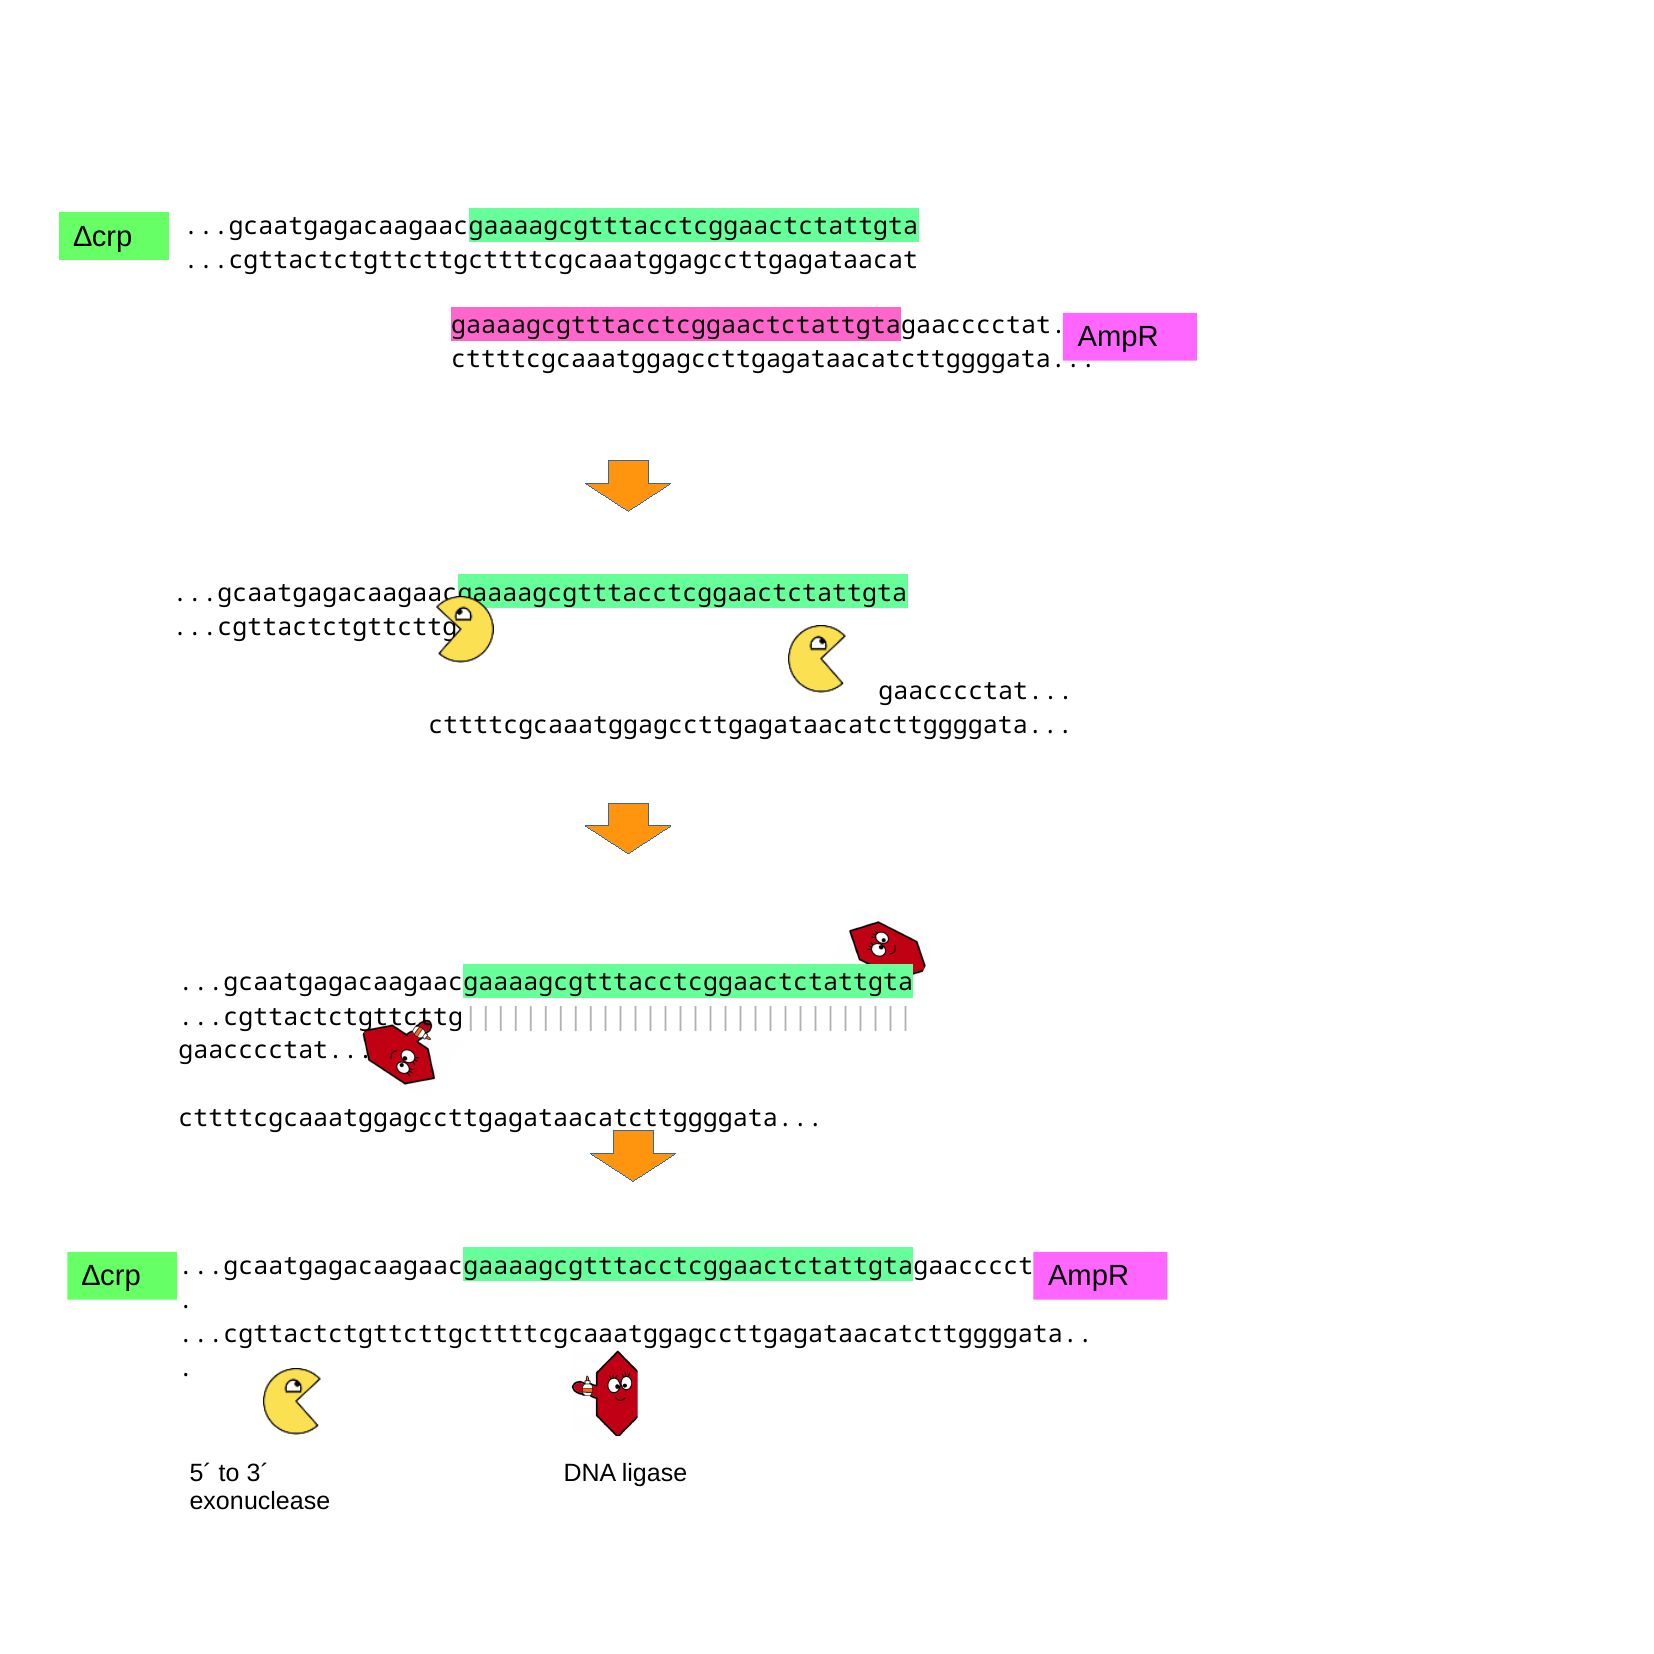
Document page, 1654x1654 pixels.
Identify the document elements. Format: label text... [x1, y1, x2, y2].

text_box 5´ to 3´ exonuclease [174, 1451, 431, 1495]
text_box ...gcaatgagacaagaacgaaaagcgtttacctcggaactctattgta ...cgttactctgttcttg||||||||||||||||||||||||||||||gaacccctat... cttttcgcaaatggagccttgagataacatcttggggata... [163, 956, 1120, 1114]
text_box gaacccctat... cttttcgcaaatggagccttgagataacatcttggggata... [413, 665, 1173, 765]
picture [788, 625, 848, 693]
picture [263, 1368, 323, 1436]
text_box ∆crp [59, 212, 169, 260]
text_box [585, 803, 671, 854]
picture [831, 907, 936, 956]
picture [571, 1346, 638, 1436]
text_box AmpR [1062, 312, 1197, 361]
text_box [590, 1130, 676, 1182]
text_box ...gcaatgagacaagaacgaaaagcgtttacctcggaactctattgta ...cgttactctgttcttgcttttcgcaaatggagccttgagataacat [168, 200, 1066, 300]
text_box AmpR [1033, 1251, 1168, 1300]
text_box ...gcaatgagacaagaacgaaaagcgtttacctcggaactctattgtagaacccctat... ...cgttactctgttcttgcttttcgcaaatggagccttgagataacatcttggggata... [163, 1239, 1120, 1309]
picture [434, 596, 494, 663]
text_box [585, 460, 671, 512]
text_box ∆crp [67, 1251, 178, 1300]
text_box DNA ligase [549, 1451, 710, 1495]
text_box gaaaagcgtttacctcggaactctattgtagaacccctat... cttttcgcaaatggagccttgagataacatcttggggata... [436, 299, 1196, 399]
text_box ...gcaatgagacaagaacgaaaagcgtttacctcggaactctattgta ...cgttactctgttcttg [157, 566, 1055, 666]
